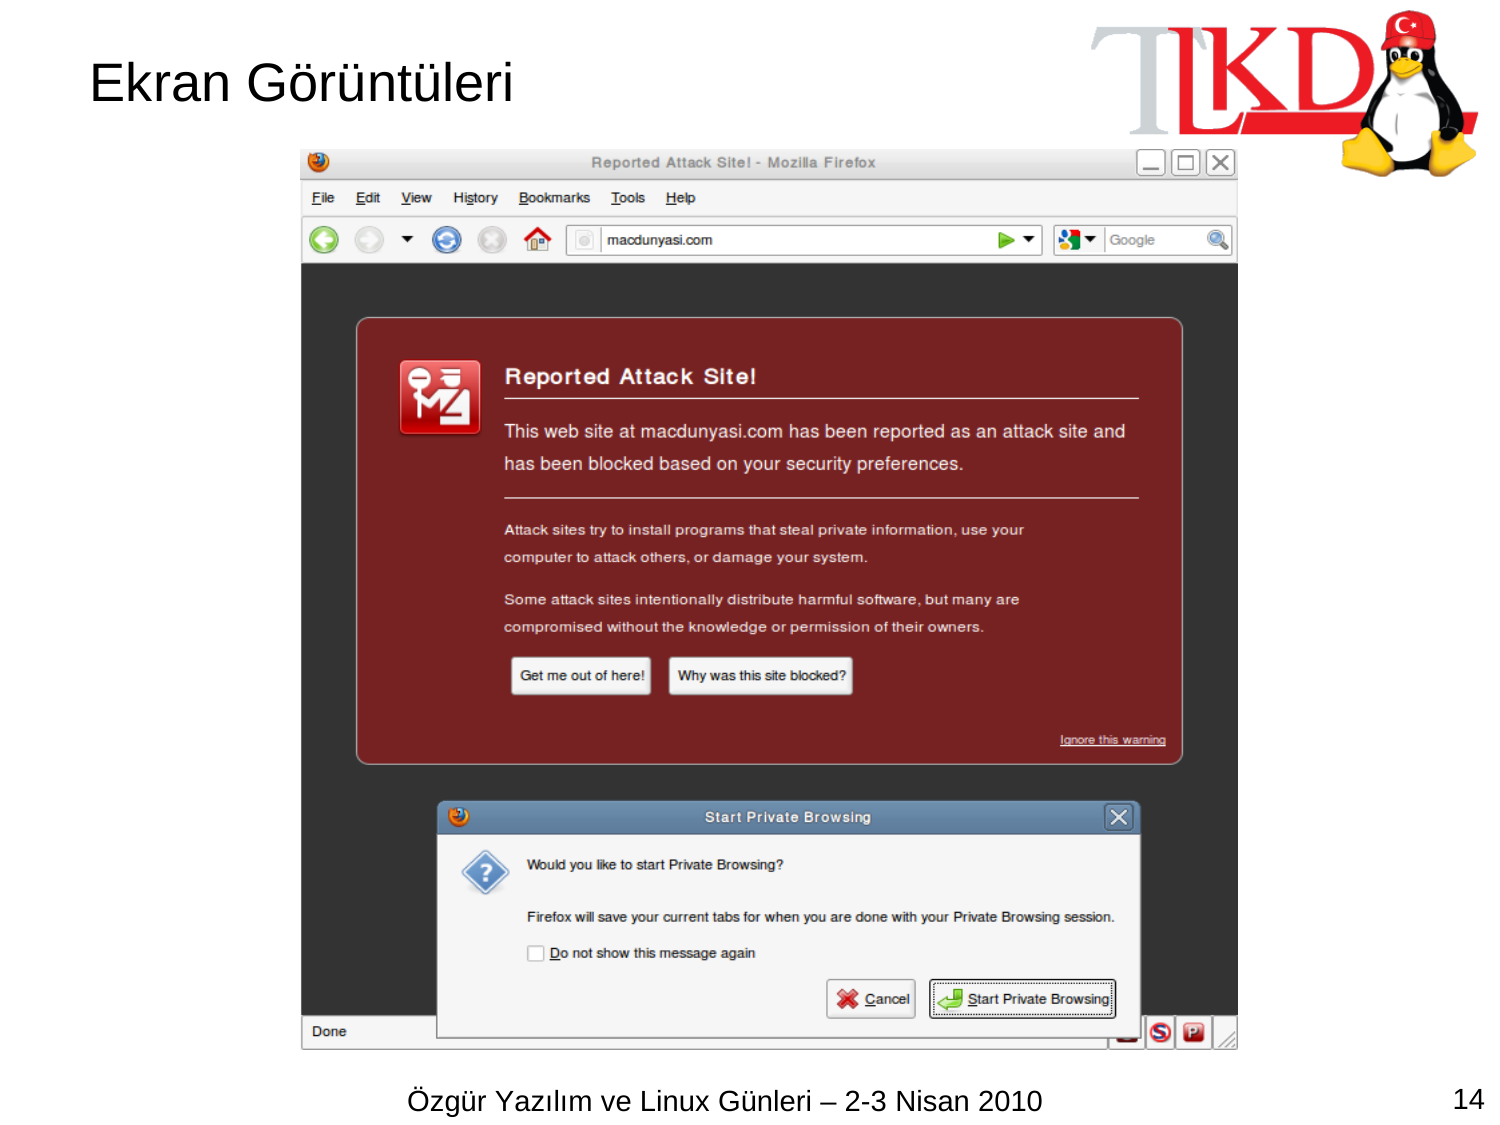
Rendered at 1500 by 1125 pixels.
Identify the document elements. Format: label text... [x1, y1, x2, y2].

title Ekran Görüntüleri [75, 45, 1070, 151]
picture [300, 0, 1491, 1051]
